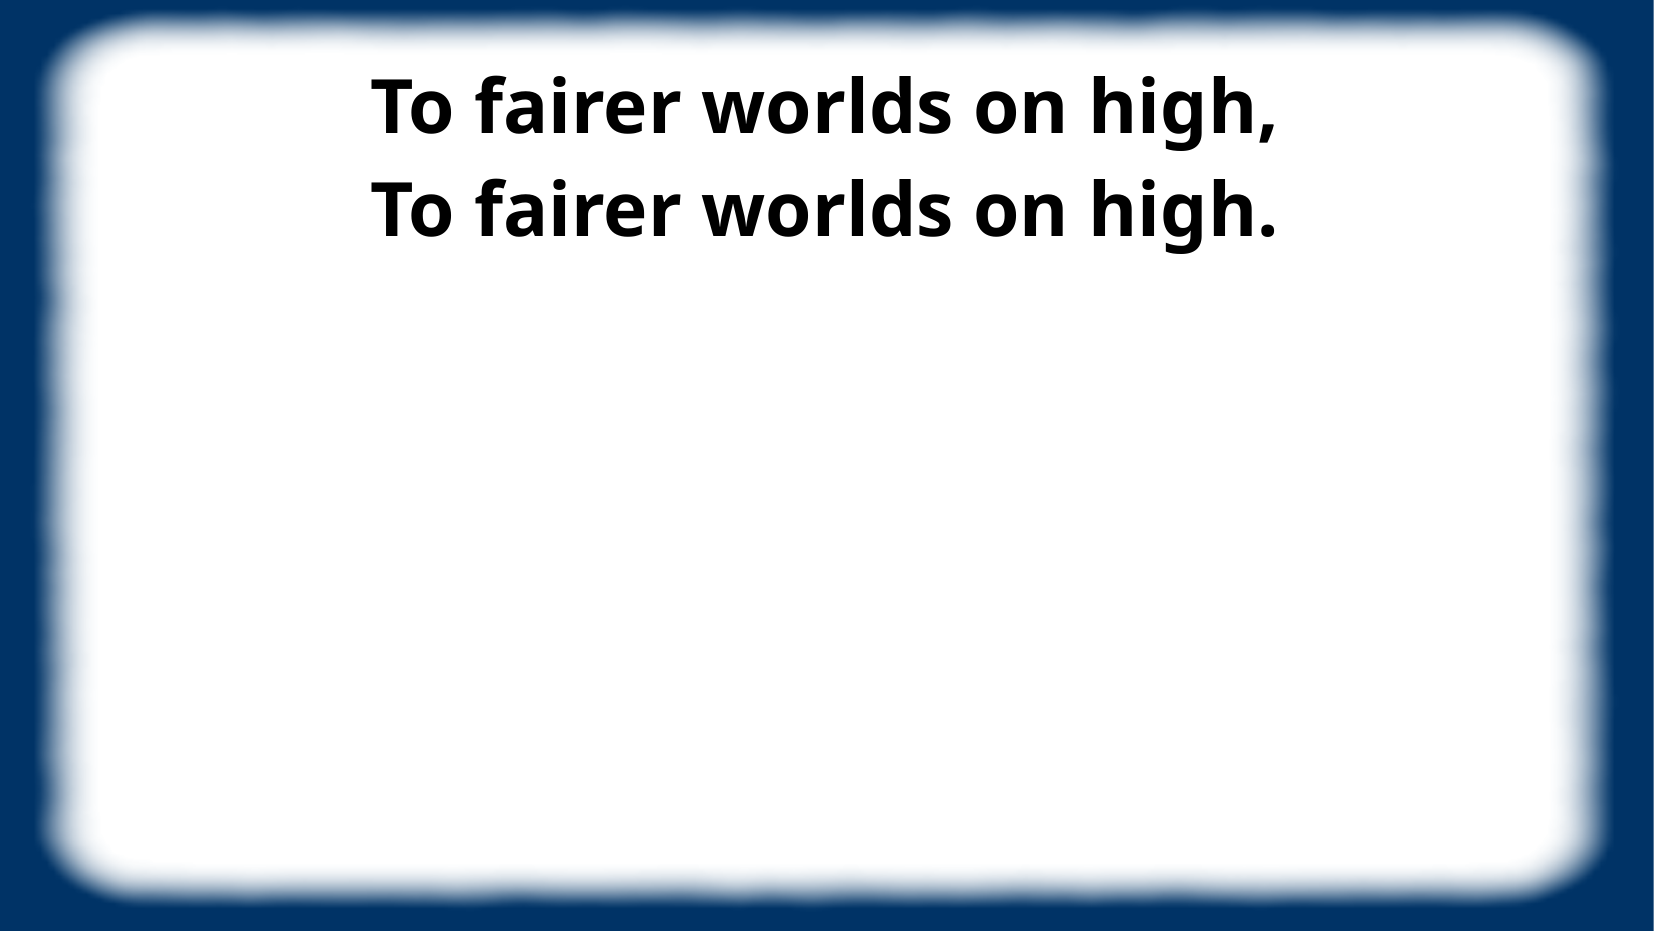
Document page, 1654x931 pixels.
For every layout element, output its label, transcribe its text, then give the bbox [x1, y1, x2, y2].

title To fairer worlds on high, To fairer worlds on high. [120, 53, 1531, 301]
picture [0, 0, 1654, 931]
